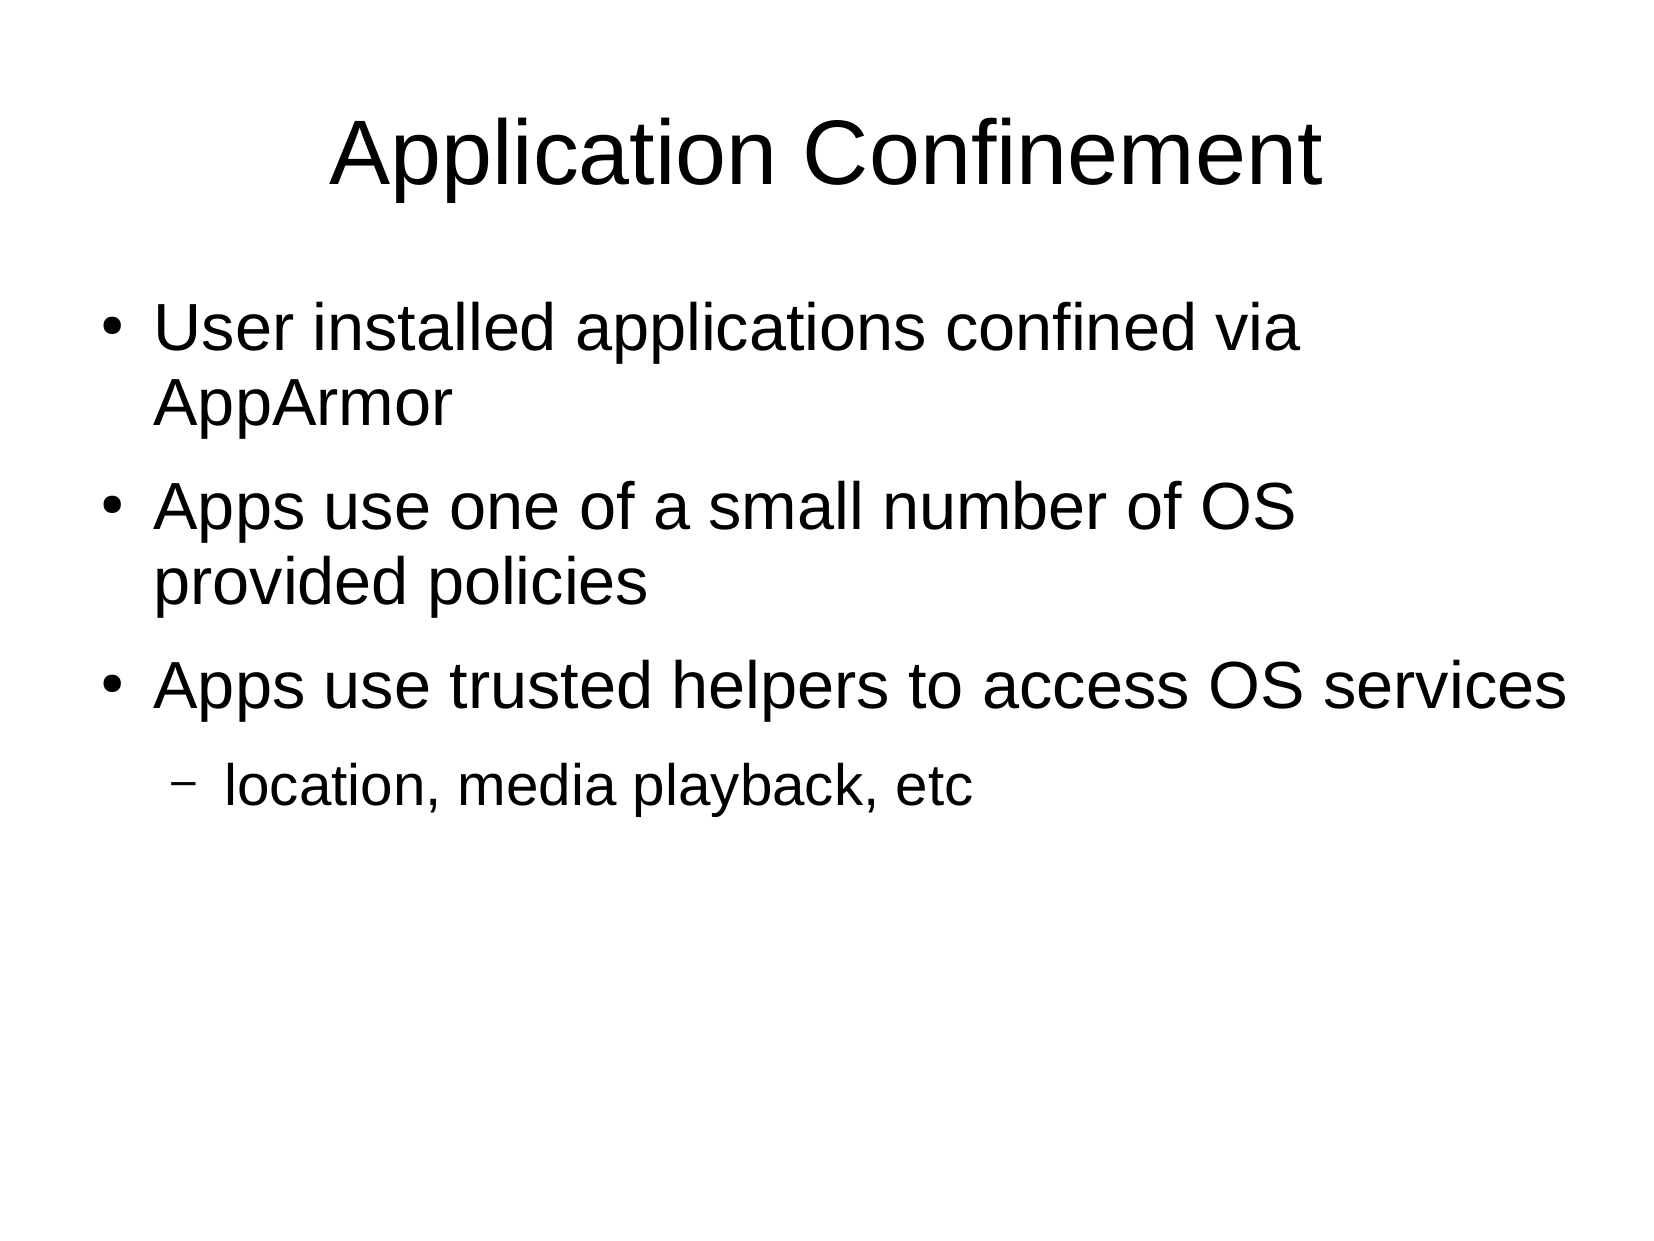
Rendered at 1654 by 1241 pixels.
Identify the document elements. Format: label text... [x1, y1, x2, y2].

title Application Confinement [82, 49, 1571, 257]
list User installed applications confined via AppArmor Apps use one of a small number of OS provided policies Apps use trusted helpers to access OS services location, media playback, etc [82, 290, 1571, 1010]
